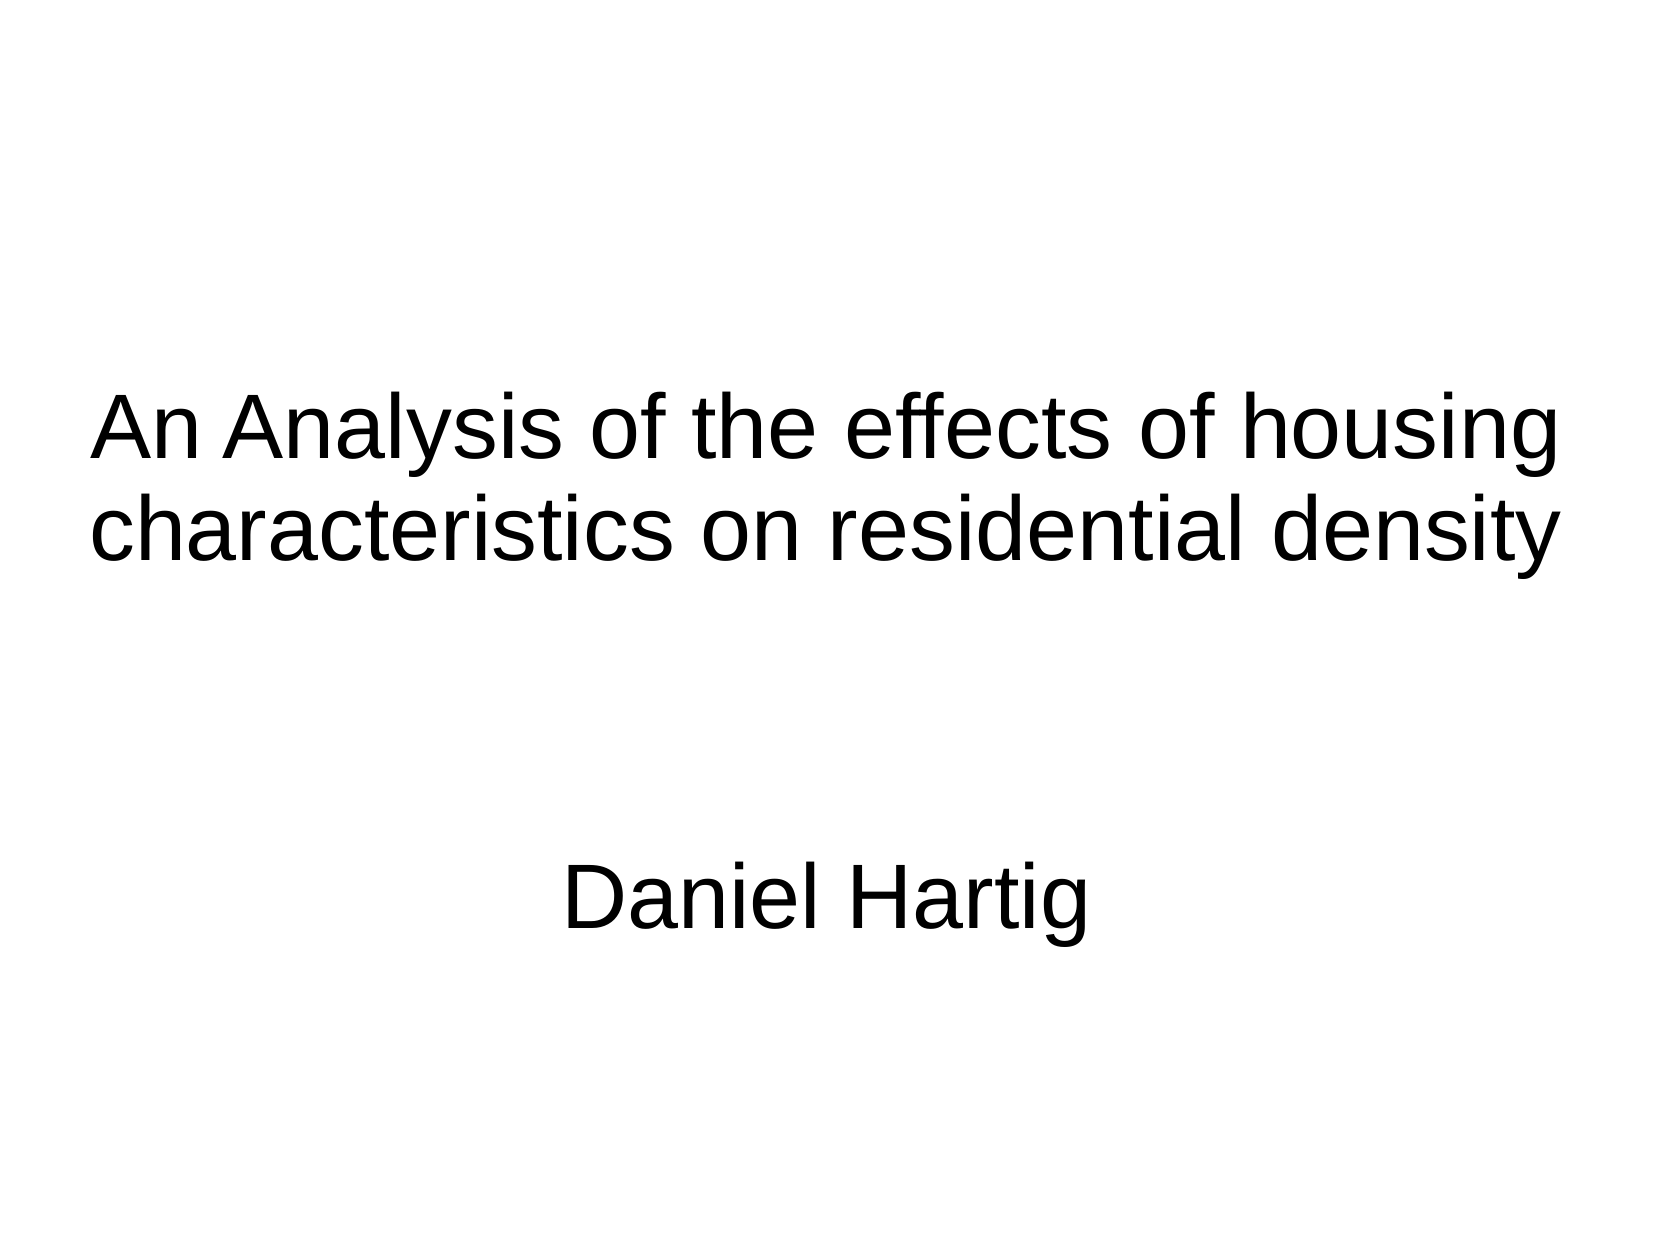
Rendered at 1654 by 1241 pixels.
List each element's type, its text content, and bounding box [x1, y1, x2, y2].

title An Analysis of the effects of housing characteristics on residential density [82, 374, 1571, 582]
title Daniel Hartig [82, 793, 1571, 1001]
